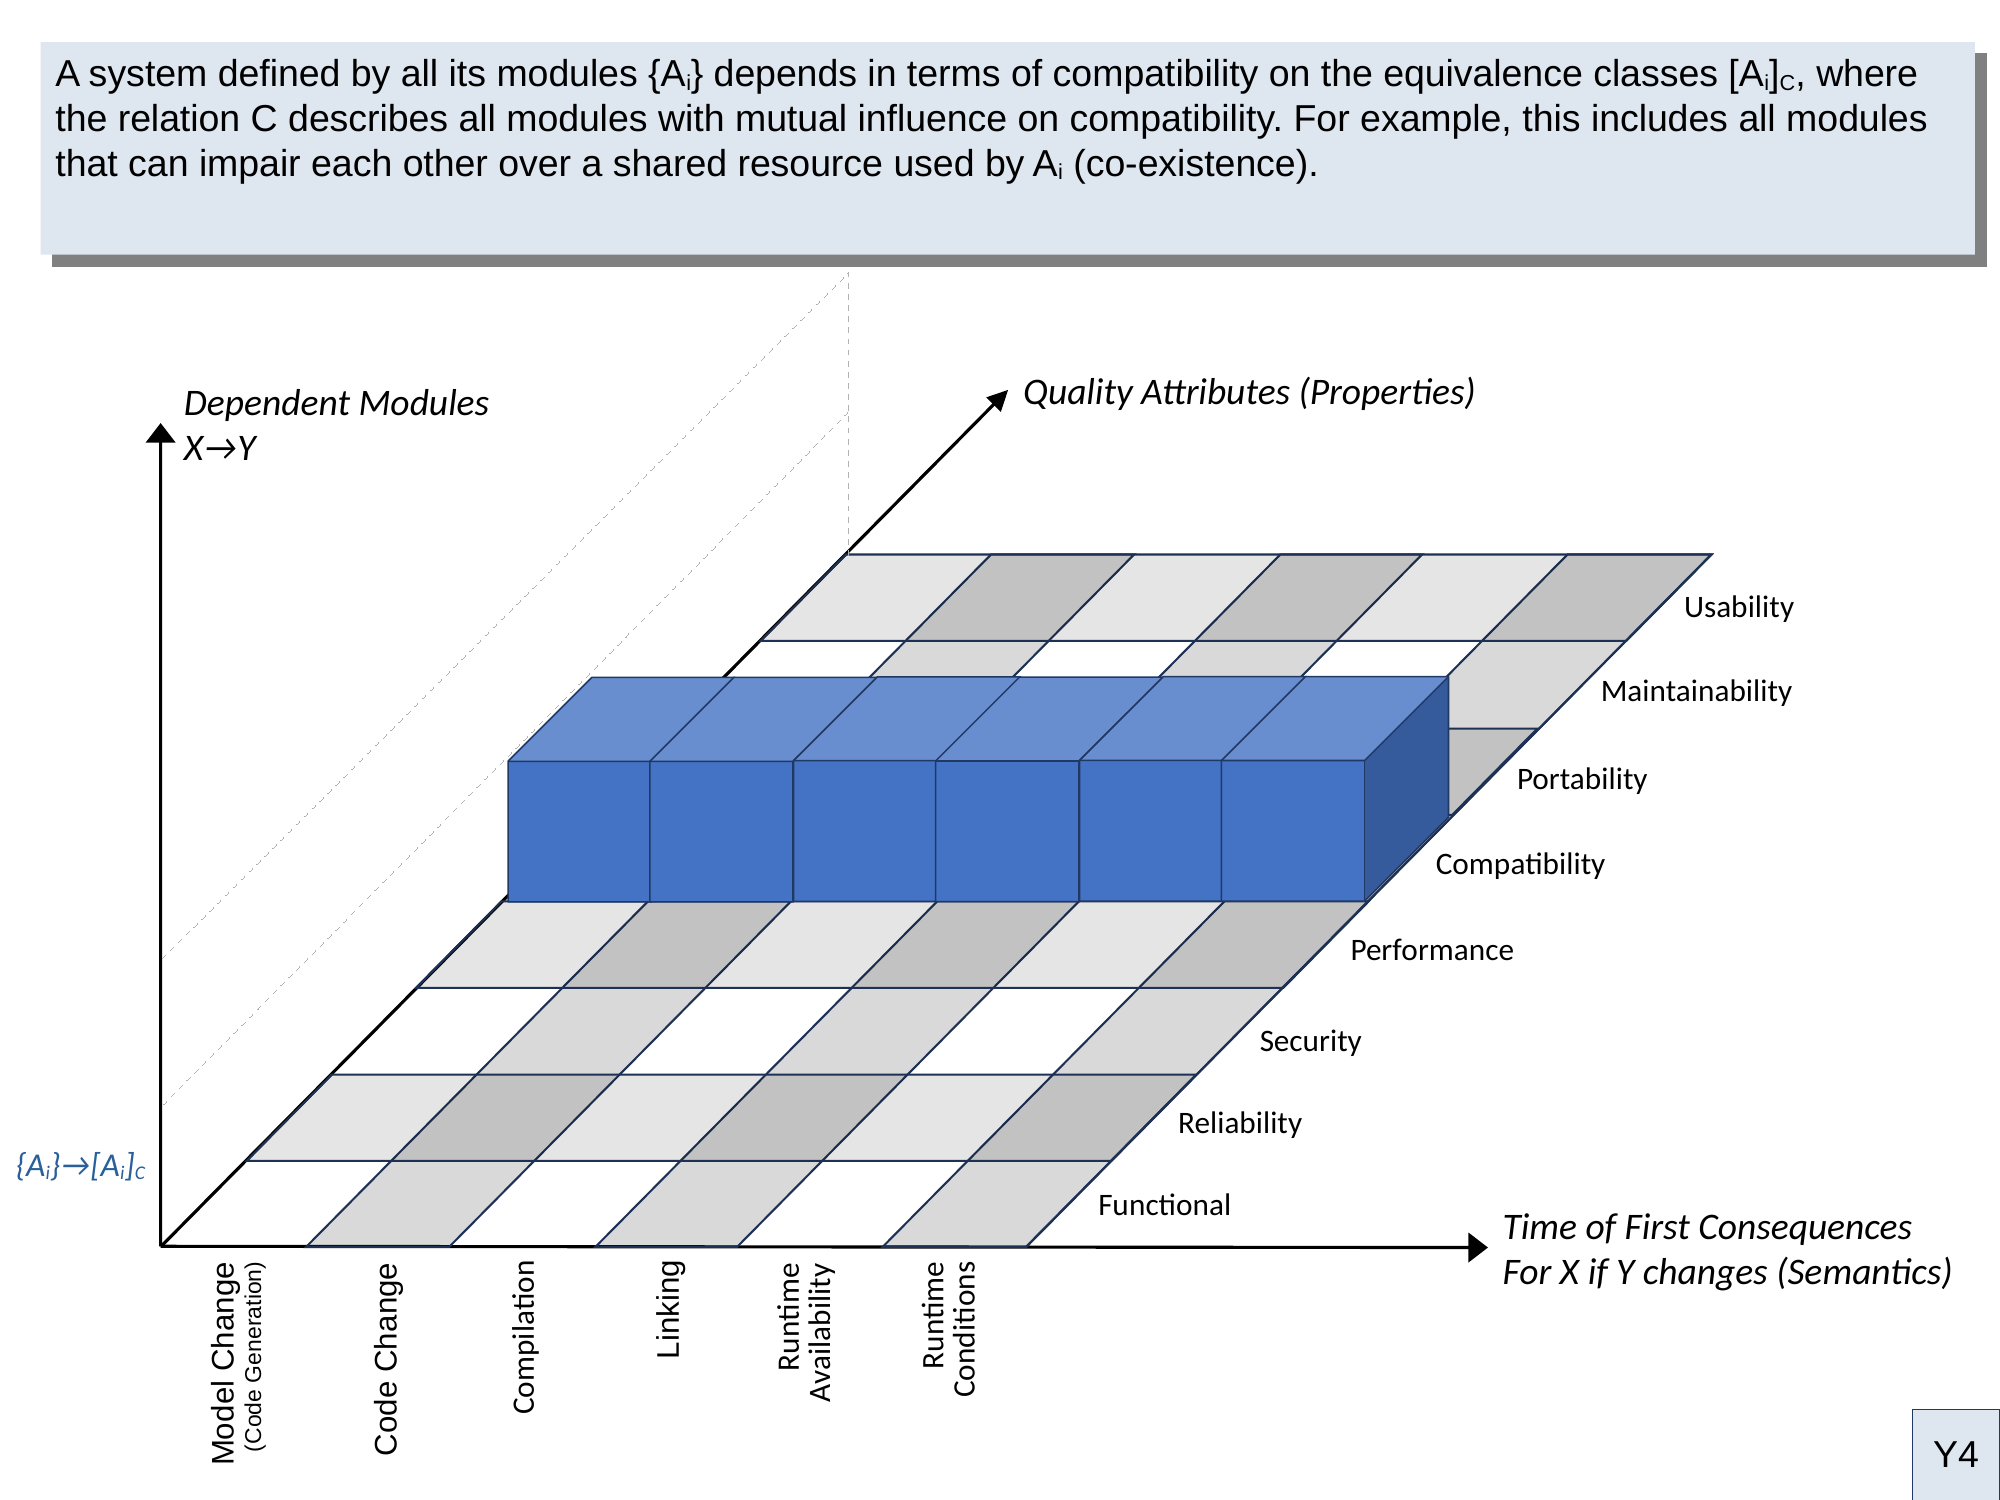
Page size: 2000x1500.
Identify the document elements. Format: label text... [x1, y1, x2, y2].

text_box Y4 [1912, 1409, 2000, 1500]
text_box Compilation [503, 1245, 560, 1480]
text_box Runtime Availability [768, 1248, 863, 1455]
text_box Maintainability [1585, 663, 1813, 716]
text_box Model Change (Code Generation) [198, 1246, 290, 1484]
text_box A system defined by all its modules {Ai} depends in terms of compatibility on the equivalence classes [Ai]C, where the relation C describes all modules with mutual influence on compatibility. For example, this includes all modules that can impair each other over a shared resource used by Ai (co-existence). [40, 42, 1975, 255]
text_box Compatibility [1420, 835, 1694, 889]
text_box {Ai}→[Ai]C [0, 645, 161, 1193]
text_box Linking [643, 1247, 704, 1480]
text_box Reliability [1163, 1094, 1359, 1147]
text_box Code Change [361, 1247, 422, 1480]
text_box Security [1245, 1012, 1428, 1065]
text_box Performance [1328, 921, 1640, 975]
text_box [246, 554, 1709, 1247]
text_box Usability [1669, 578, 1820, 631]
text_box Time of First Consequences For X if Y changes (Semantics) [1487, 1195, 1969, 1300]
text_box Quality Attributes (Properties) [1008, 359, 1491, 420]
text_box Runtime Conditions [912, 1246, 1007, 1480]
text_box Dependent Modules X→Y [160, 325, 505, 521]
text_box Portability [1502, 751, 1728, 804]
text_box Functional [1083, 1177, 1301, 1230]
